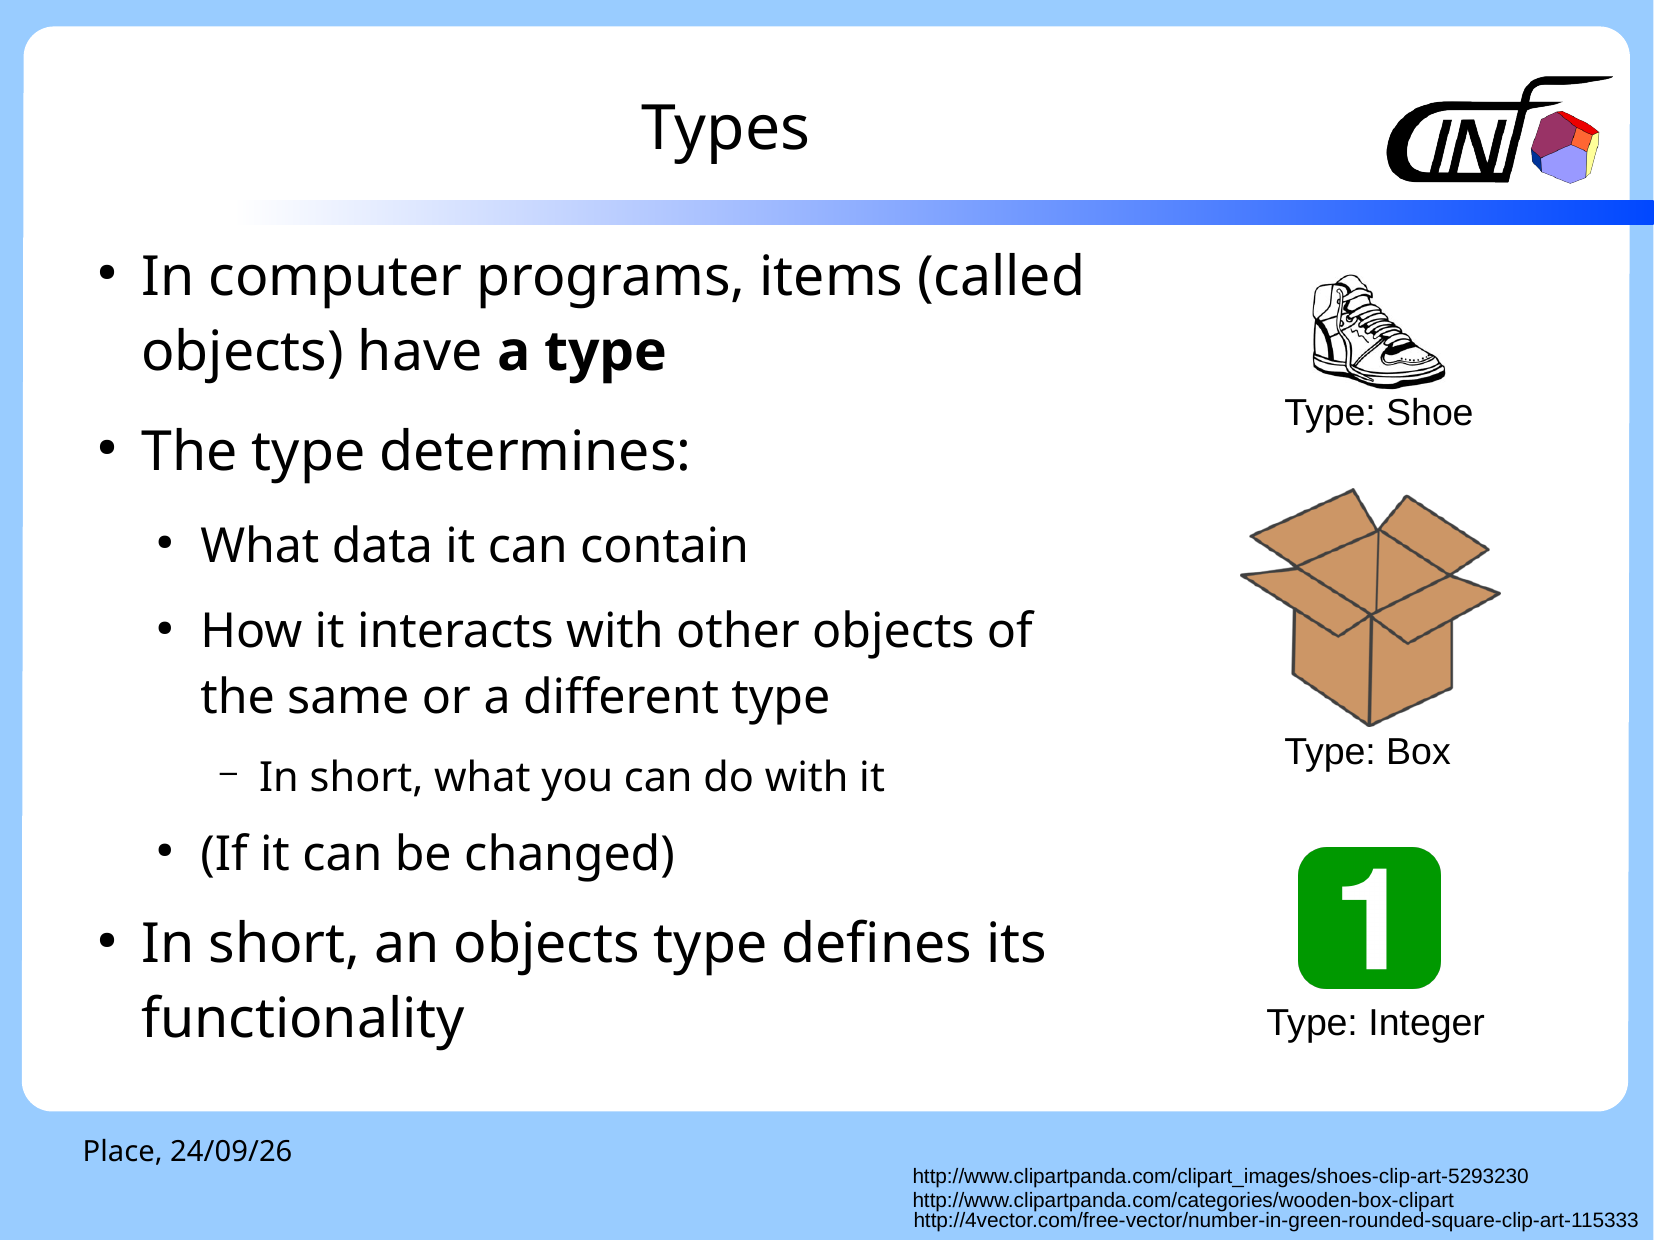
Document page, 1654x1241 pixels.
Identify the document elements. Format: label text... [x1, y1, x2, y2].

table_header B [956, 201, 961, 224]
picture [1386, 76, 1613, 184]
text_box http://www.clipartpanda.com/categories/wooden-box-clipart [897, 1181, 1469, 1220]
text_box Type: Integer [1251, 994, 1501, 1052]
text_box Type: Shoe [1269, 383, 1489, 441]
text_box Type: Box [1269, 722, 1467, 780]
picture [1298, 847, 1441, 989]
picture [1311, 271, 1446, 383]
text_box http://4vector.com/free-vector/number-in-green-rounded-square-clip-art-115333 [898, 1201, 1654, 1241]
list In computer programs, items (called objects) have a type The type determines: What data it can contain How it interacts with other objects of the same or a different type In short, what you can do with it (If it can be changed) In short, an objects type defines its functionality [82, 236, 1099, 1055]
text_box http://www.clipartpanda.com/clipart_images/shoes-clip-art-5293230 [897, 1157, 1544, 1196]
title Types [82, 49, 1371, 201]
picture [1240, 488, 1501, 727]
